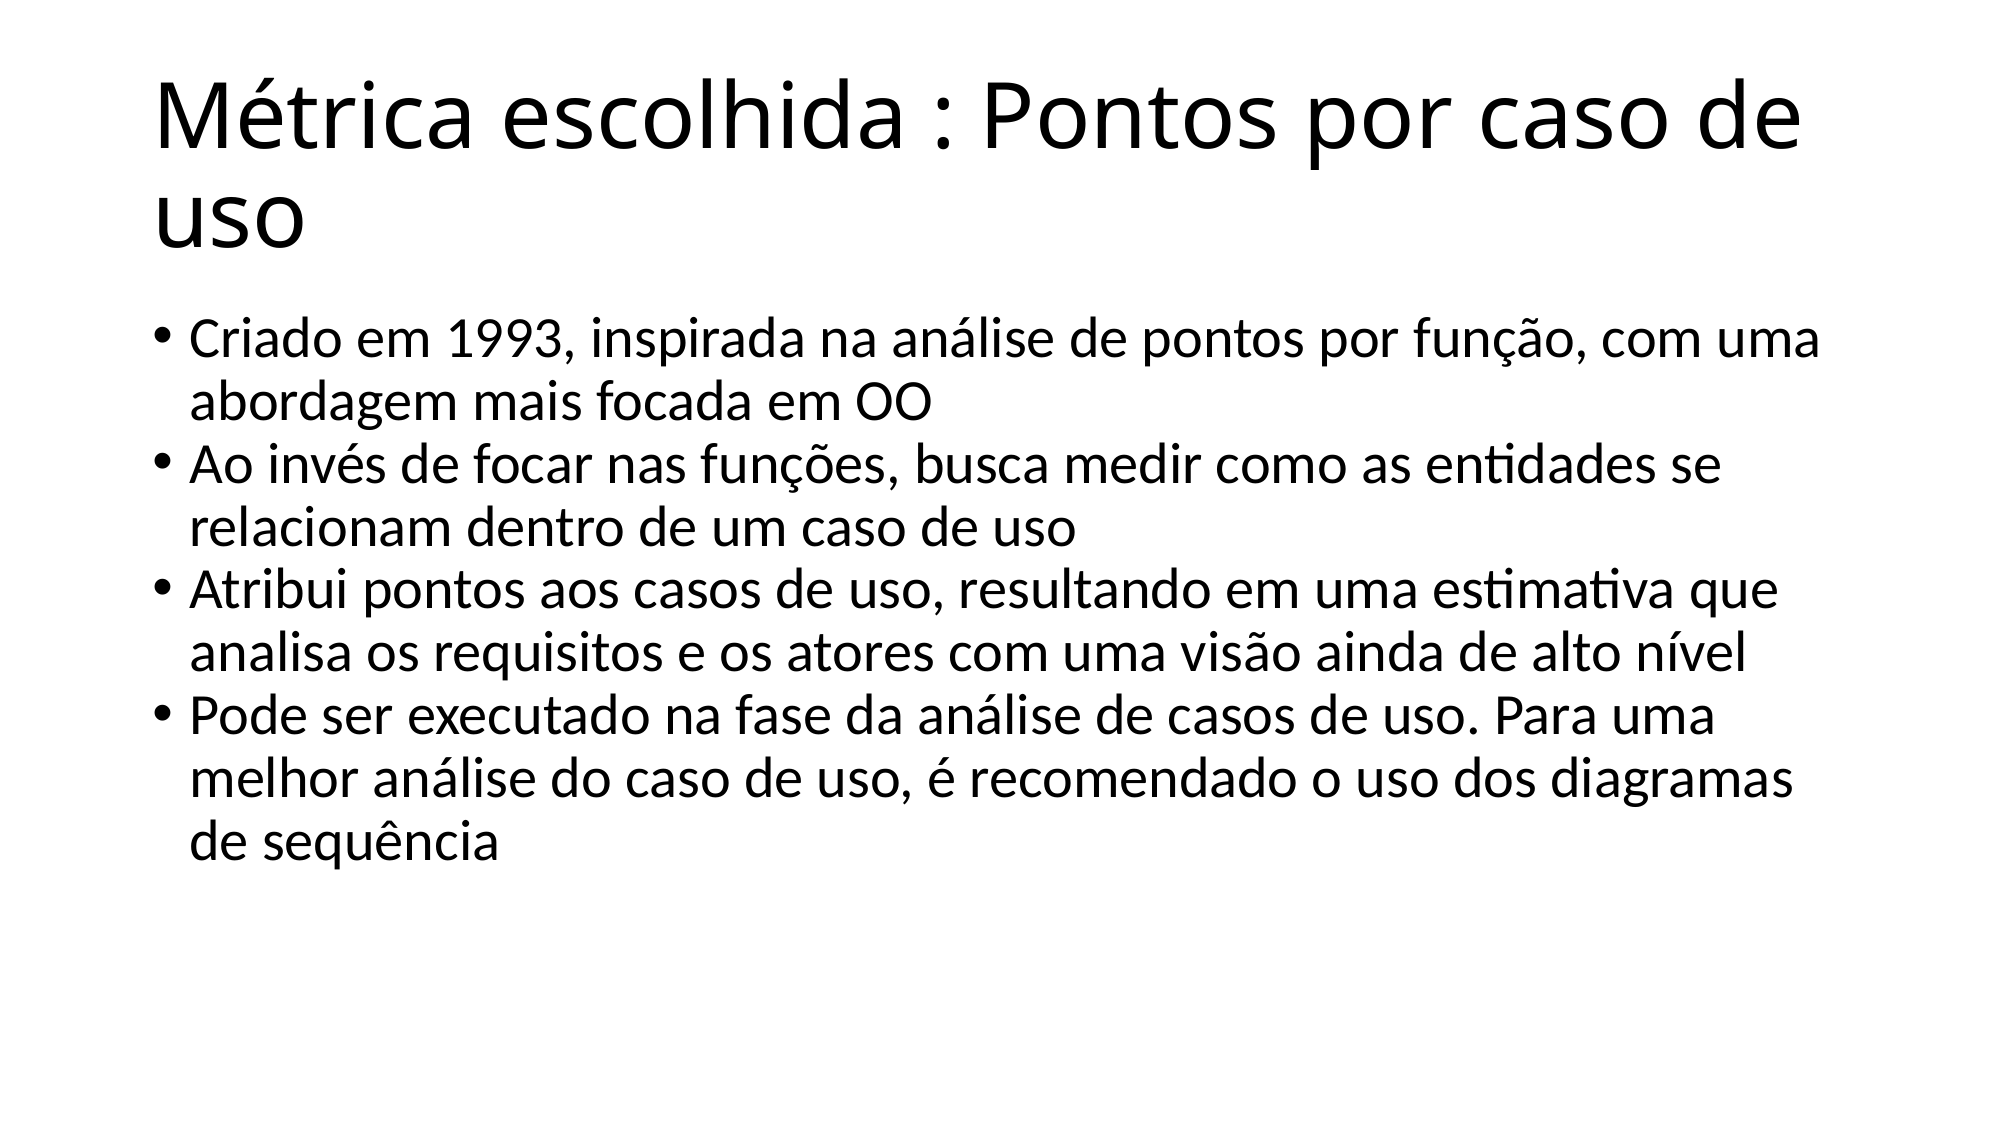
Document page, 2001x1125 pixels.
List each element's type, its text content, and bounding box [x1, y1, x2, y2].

text_box Métrica escolhida : Pontos por caso de uso [137, 59, 1863, 278]
text_box Criado em 1993, inspirada na análise de pontos por função, com uma abordagem mais focada em OO Ao invés de focar nas funções, busca medir como as entidades se relacionam dentro de um caso de uso Atribui pontos aos casos de uso, resultando em uma estimativa que analisa os requisitos e os atores com uma visão ainda de alto nível Pode ser executado na fase da análise de casos de uso. Para uma melhor análise do caso de uso, é recomendado o uso dos diagramas de sequência [137, 299, 1863, 1014]
